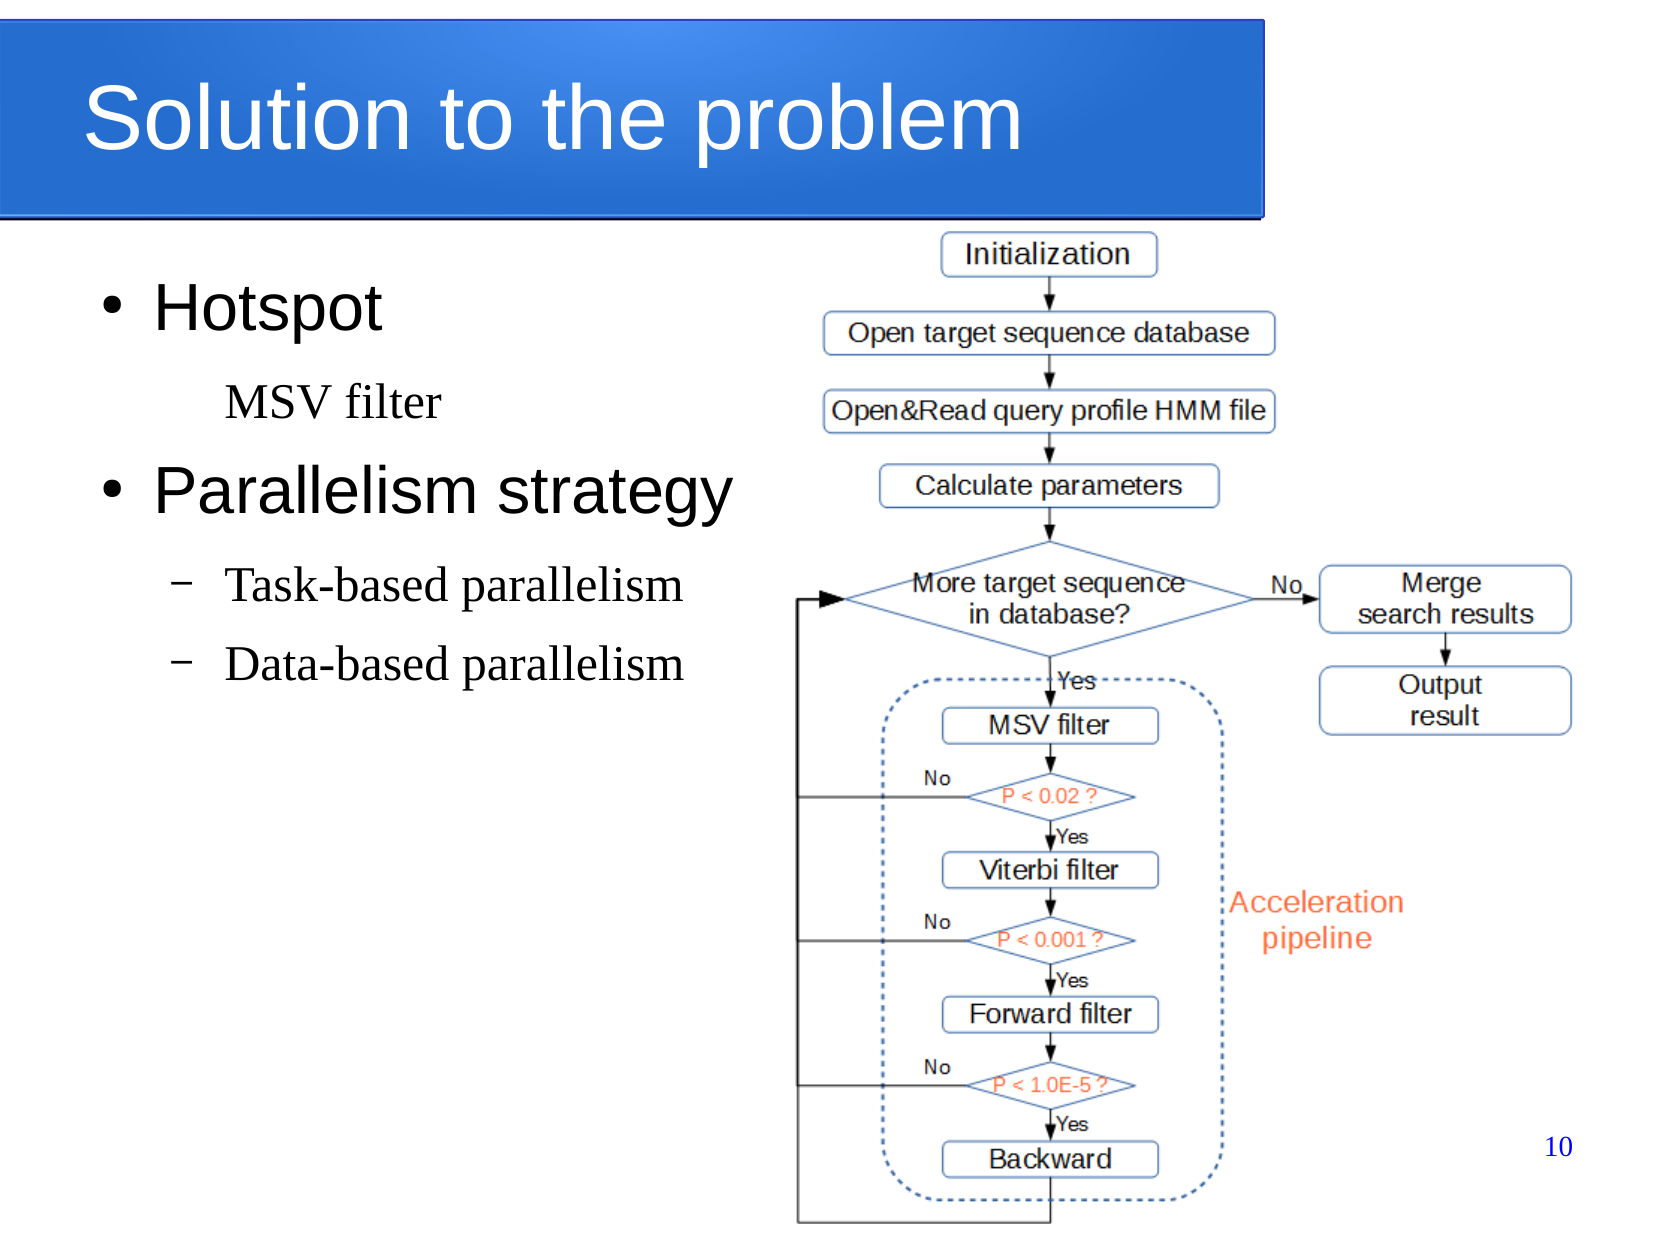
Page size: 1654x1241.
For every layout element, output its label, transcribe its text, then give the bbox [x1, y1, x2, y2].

list Hotspot MSV filter Parallelism strategy Task-based parallelism Data-based parallelism [82, 269, 791, 1201]
picture [791, 227, 1578, 1227]
title Solution to the problem [82, 25, 1250, 211]
text_box 10 [1202, 1123, 1589, 1205]
